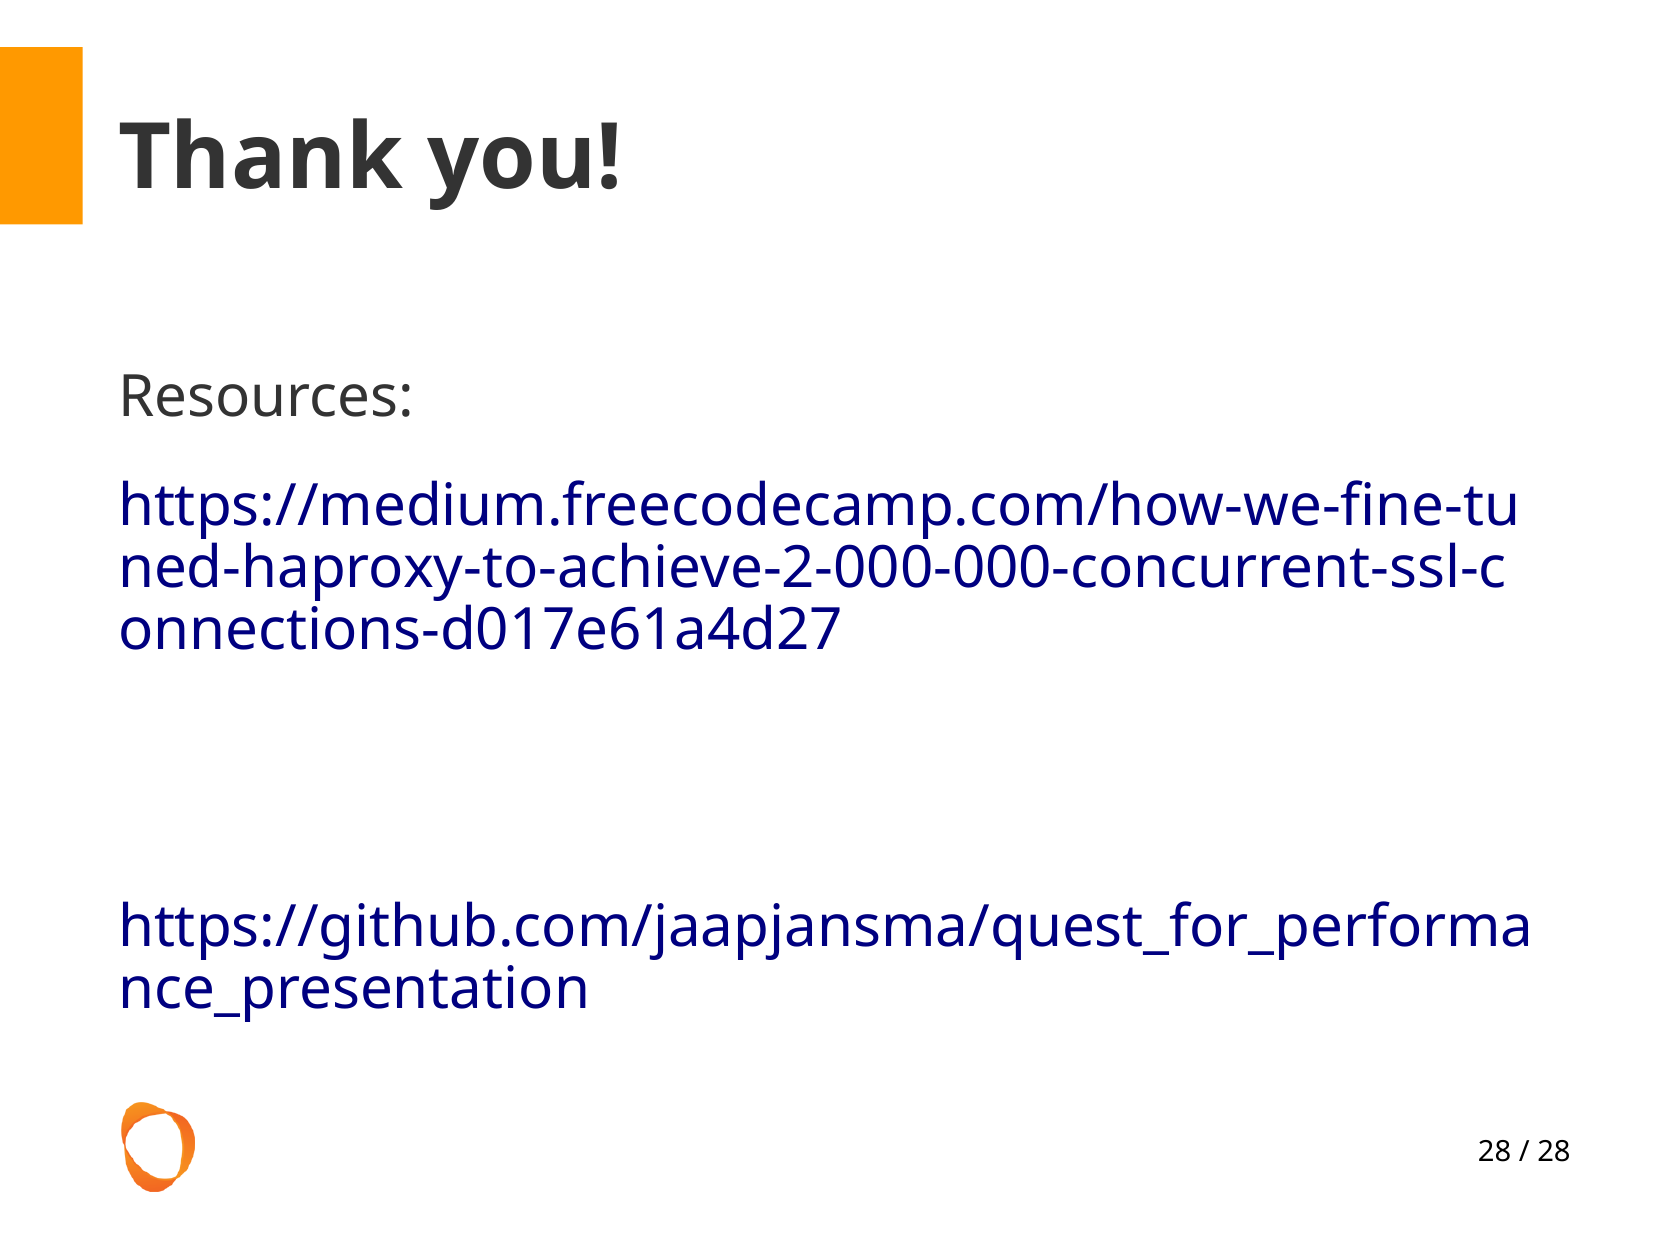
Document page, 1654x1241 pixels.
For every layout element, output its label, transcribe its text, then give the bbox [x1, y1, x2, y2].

title Thank you! [118, 49, 1571, 257]
picture [118, 1101, 196, 1193]
list Resources: https://medium.freecodecamp.com/how-we-fine-tuned-haproxy-to-achieve-2-000-000-concurrent-ssl-connections-d017e61a4d27 https://github.com/jaapjansma/quest_for_performance_presentation [118, 354, 1536, 1074]
